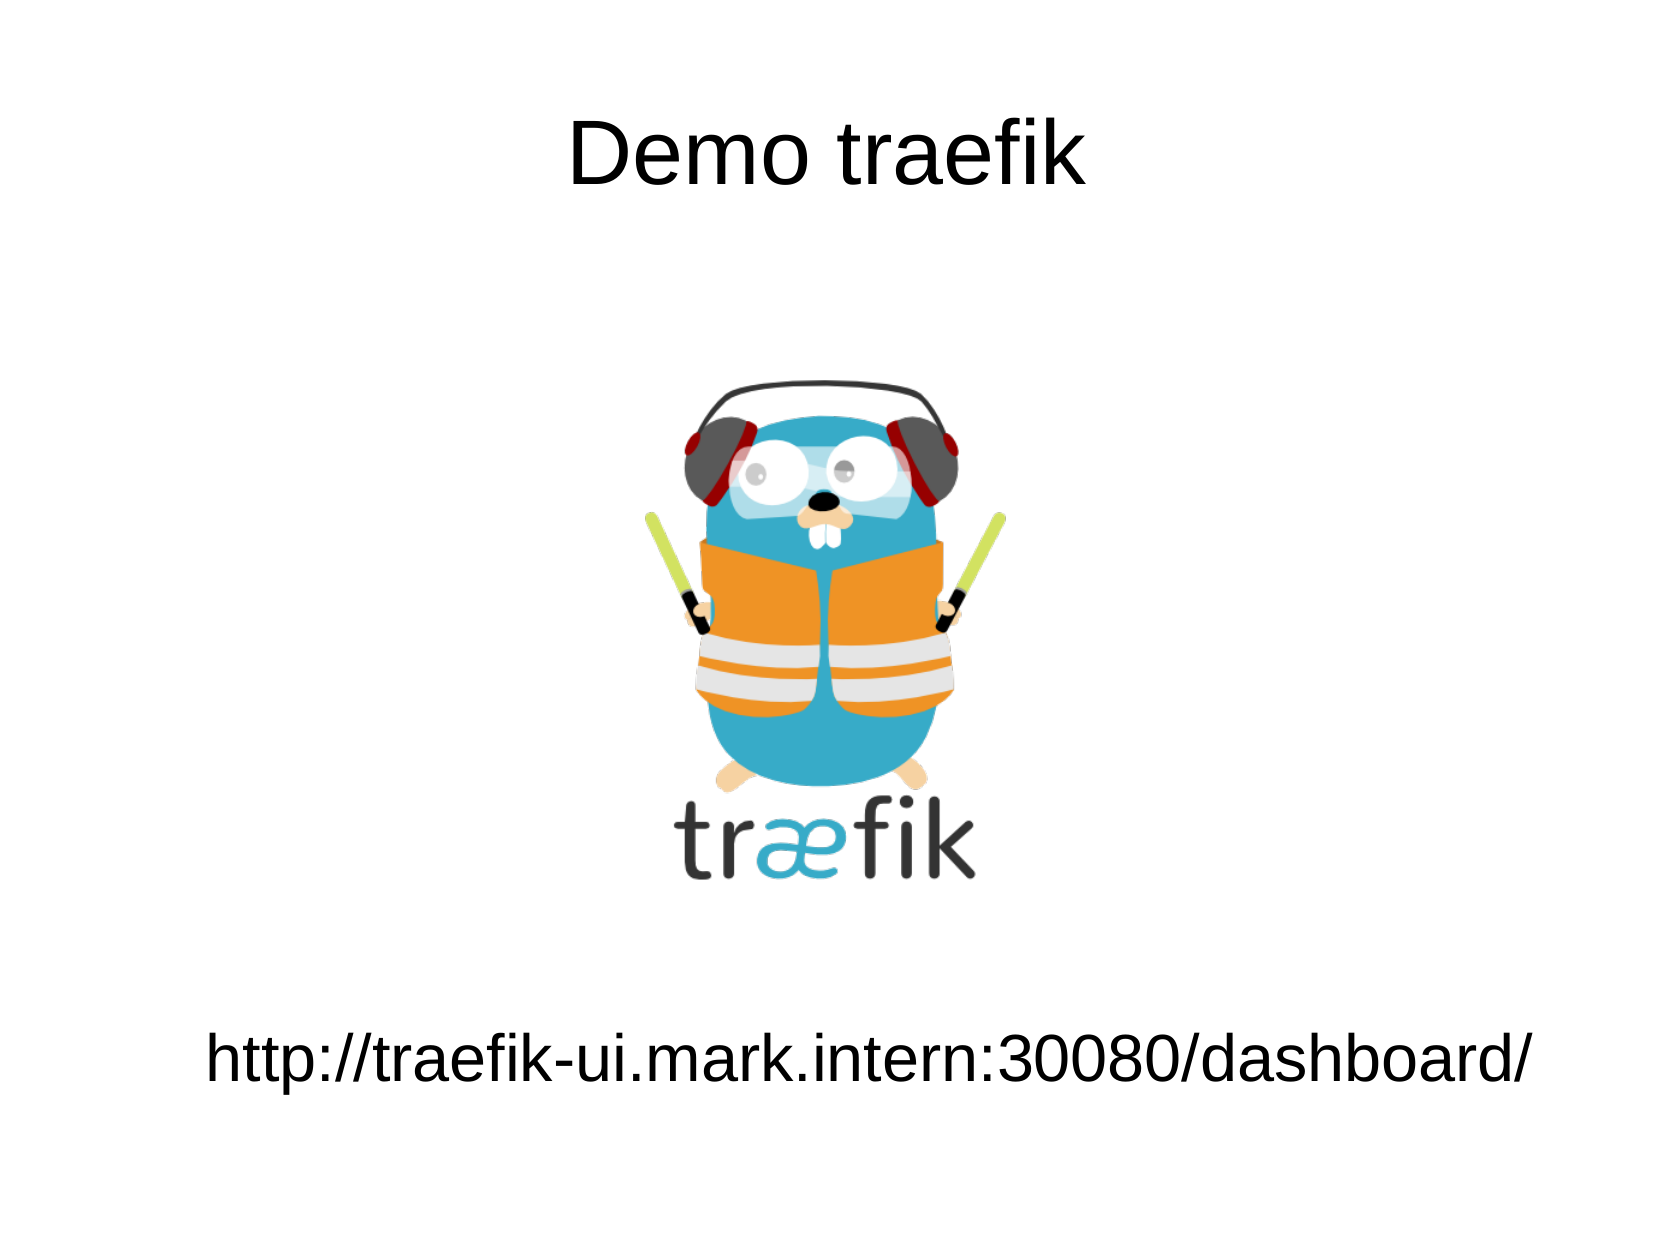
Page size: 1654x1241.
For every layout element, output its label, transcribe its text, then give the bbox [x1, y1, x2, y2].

title Demo traefik [82, 49, 1571, 257]
picture [465, 270, 1186, 991]
text_box http://traefik-ui.mark.intern:30080/dashboard/ [135, 1020, 1564, 1111]
